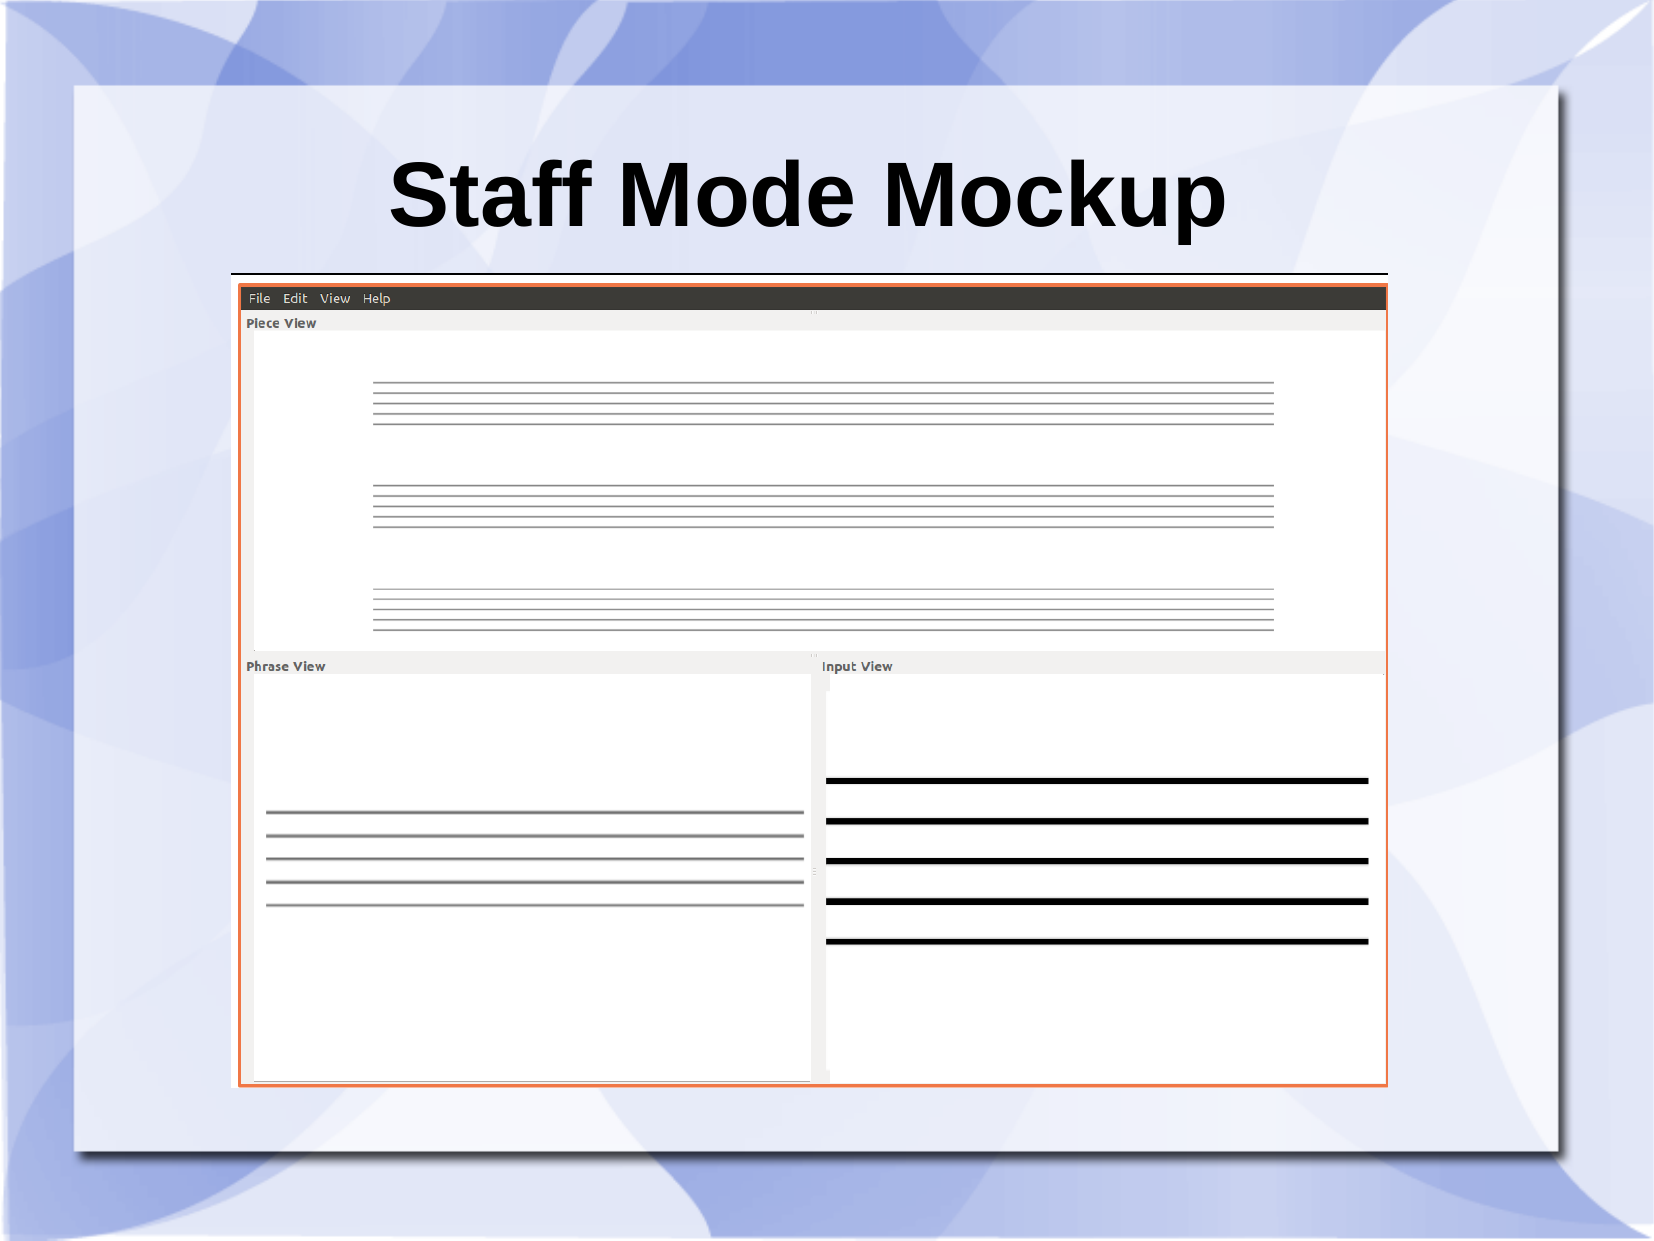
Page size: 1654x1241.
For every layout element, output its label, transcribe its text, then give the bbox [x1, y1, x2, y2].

title Staff Mode Mockup [82, 90, 1536, 298]
picture [0, 0, 1654, 1241]
